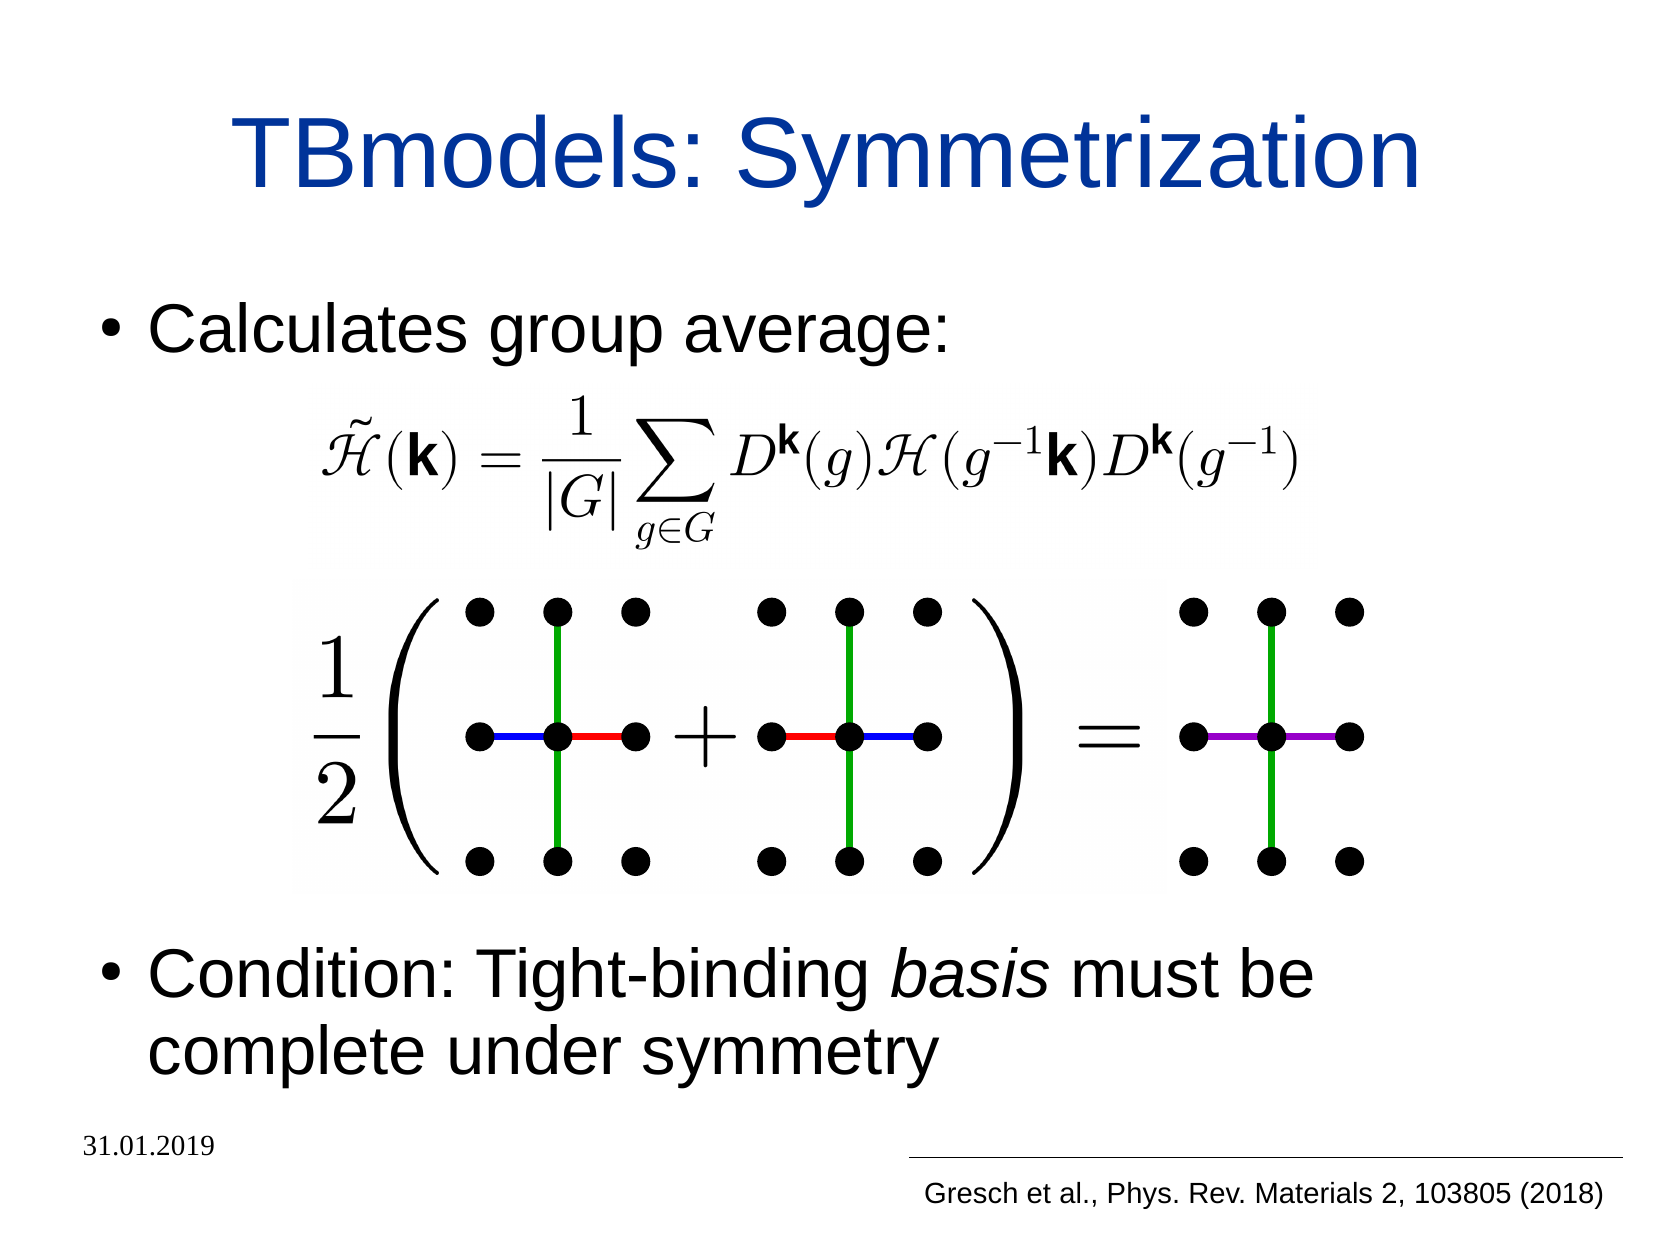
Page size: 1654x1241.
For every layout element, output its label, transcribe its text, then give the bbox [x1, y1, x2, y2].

list Calculates group average: Condition: Tight-binding basis must be complete under symmetry [82, 290, 1571, 1096]
picture [308, 383, 1318, 569]
picture [1178, 597, 1365, 877]
picture [292, 579, 1167, 894]
title TBmodels: Symmetrization [82, 49, 1571, 257]
text_box Gresch et al., Phys. Rev. Materials 2, 103805 (2018) [909, 1169, 1624, 1241]
